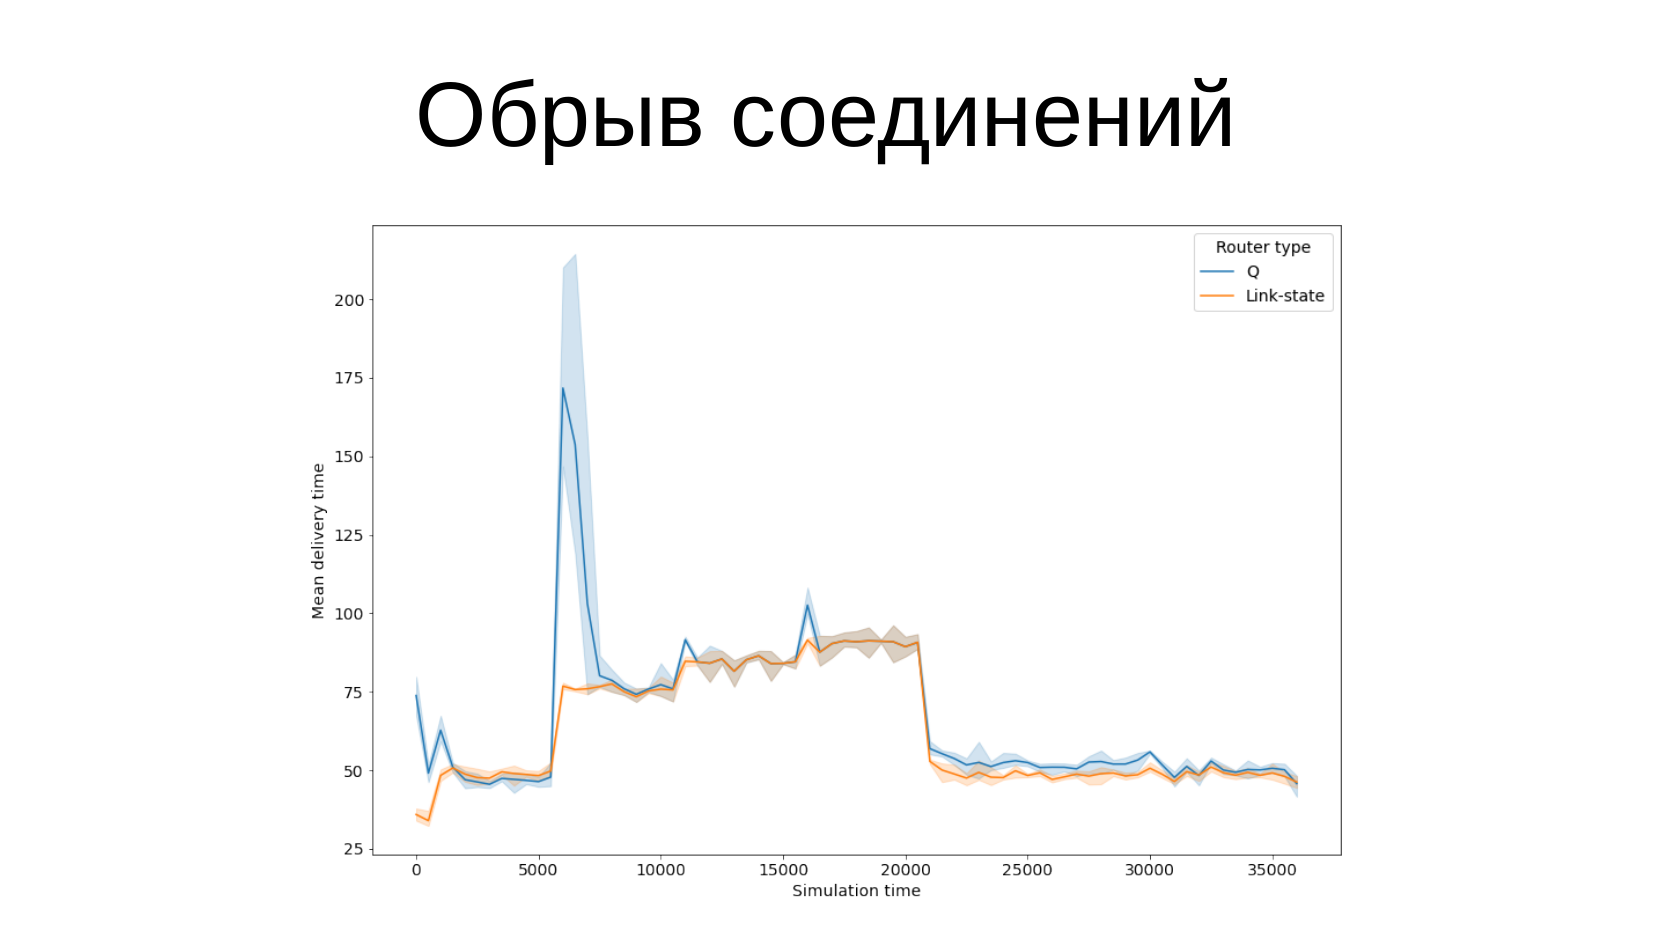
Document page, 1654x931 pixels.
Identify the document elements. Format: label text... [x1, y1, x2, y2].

picture [304, 217, 1349, 908]
title Обрыв соединений [82, 37, 1571, 193]
